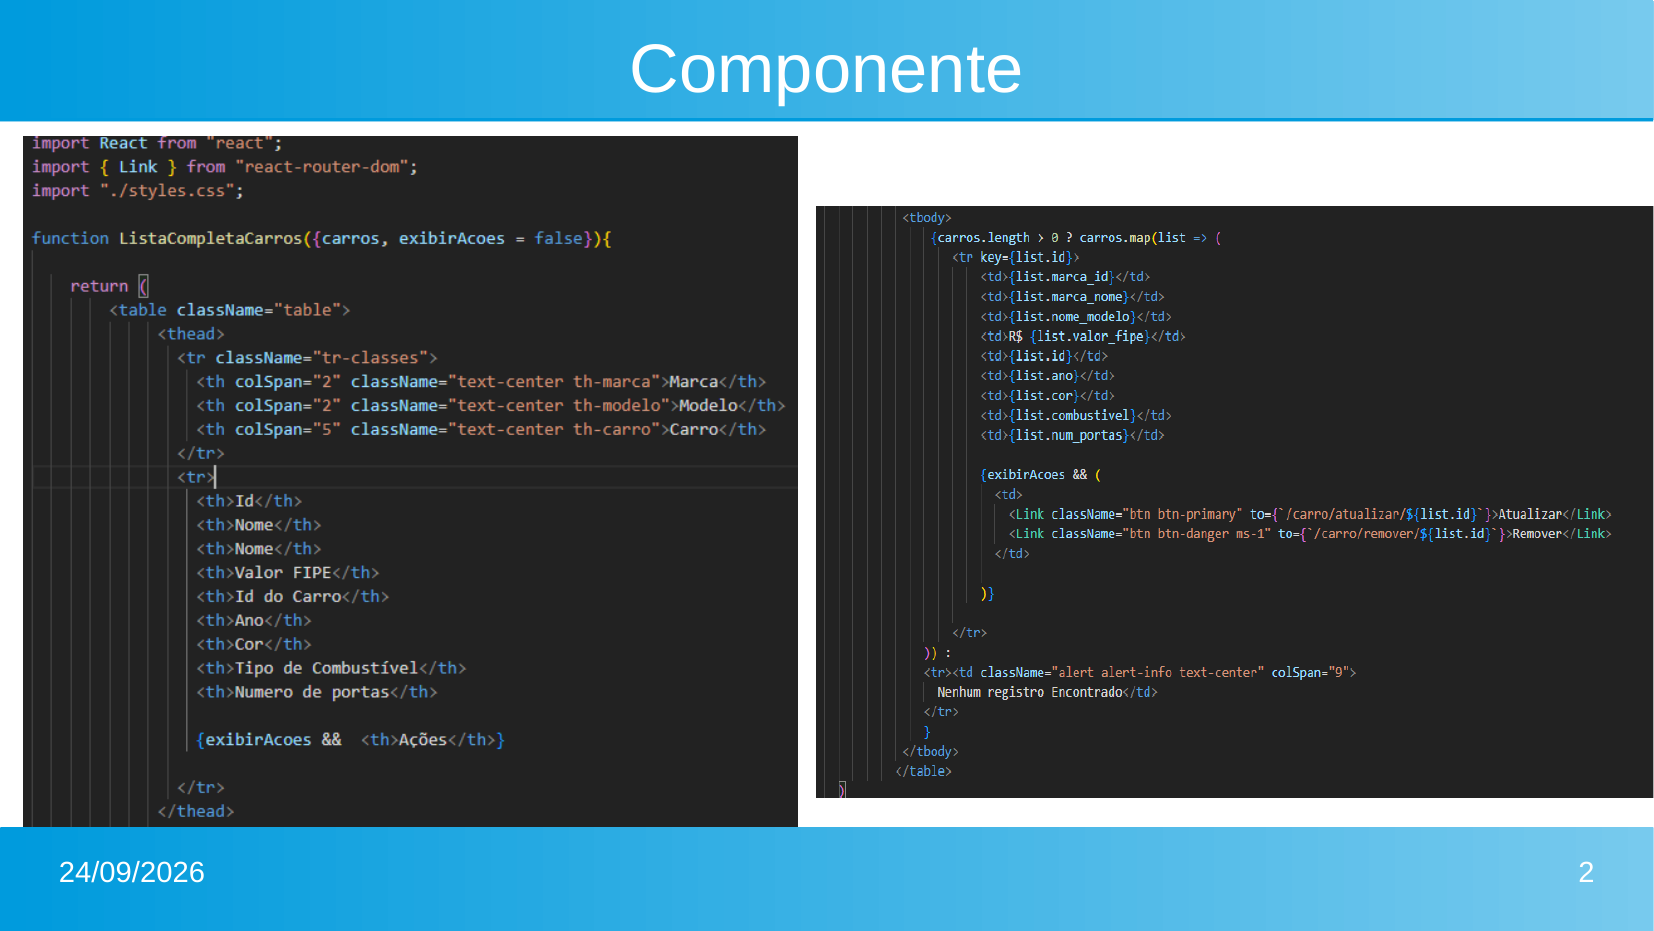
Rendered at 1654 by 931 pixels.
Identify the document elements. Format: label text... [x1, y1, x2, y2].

picture [816, 206, 1654, 798]
title Componente [59, 29, 1595, 108]
picture [23, 136, 798, 827]
